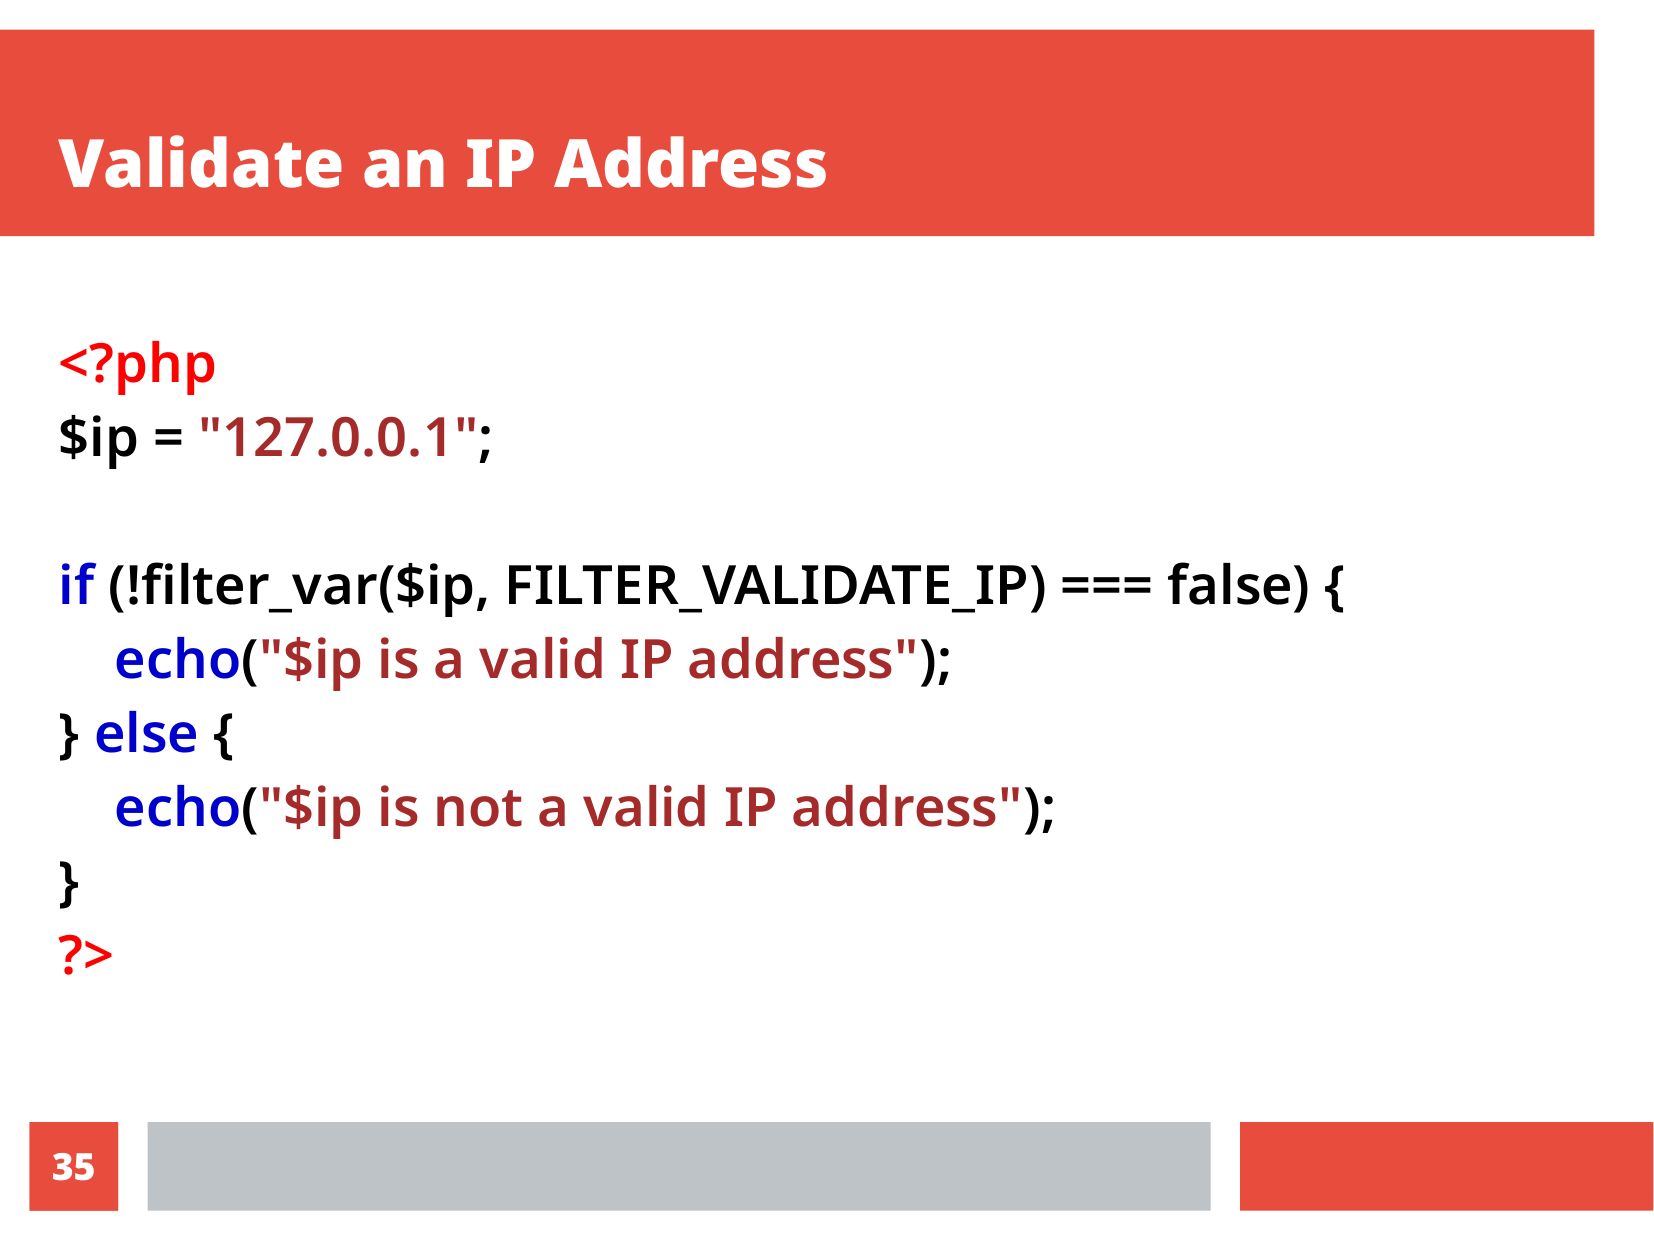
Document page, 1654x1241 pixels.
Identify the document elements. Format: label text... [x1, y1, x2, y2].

title Validate an IP Address [59, 59, 1595, 207]
list <?php $ip = "127.0.0.1"; if (!filter_var($ip, FILTER_VALIDATE_IP) === false) { echo("$ip is a valid IP address"); } else { echo("$ip is not a valid IP address"); } ?> [59, 324, 1565, 1093]
